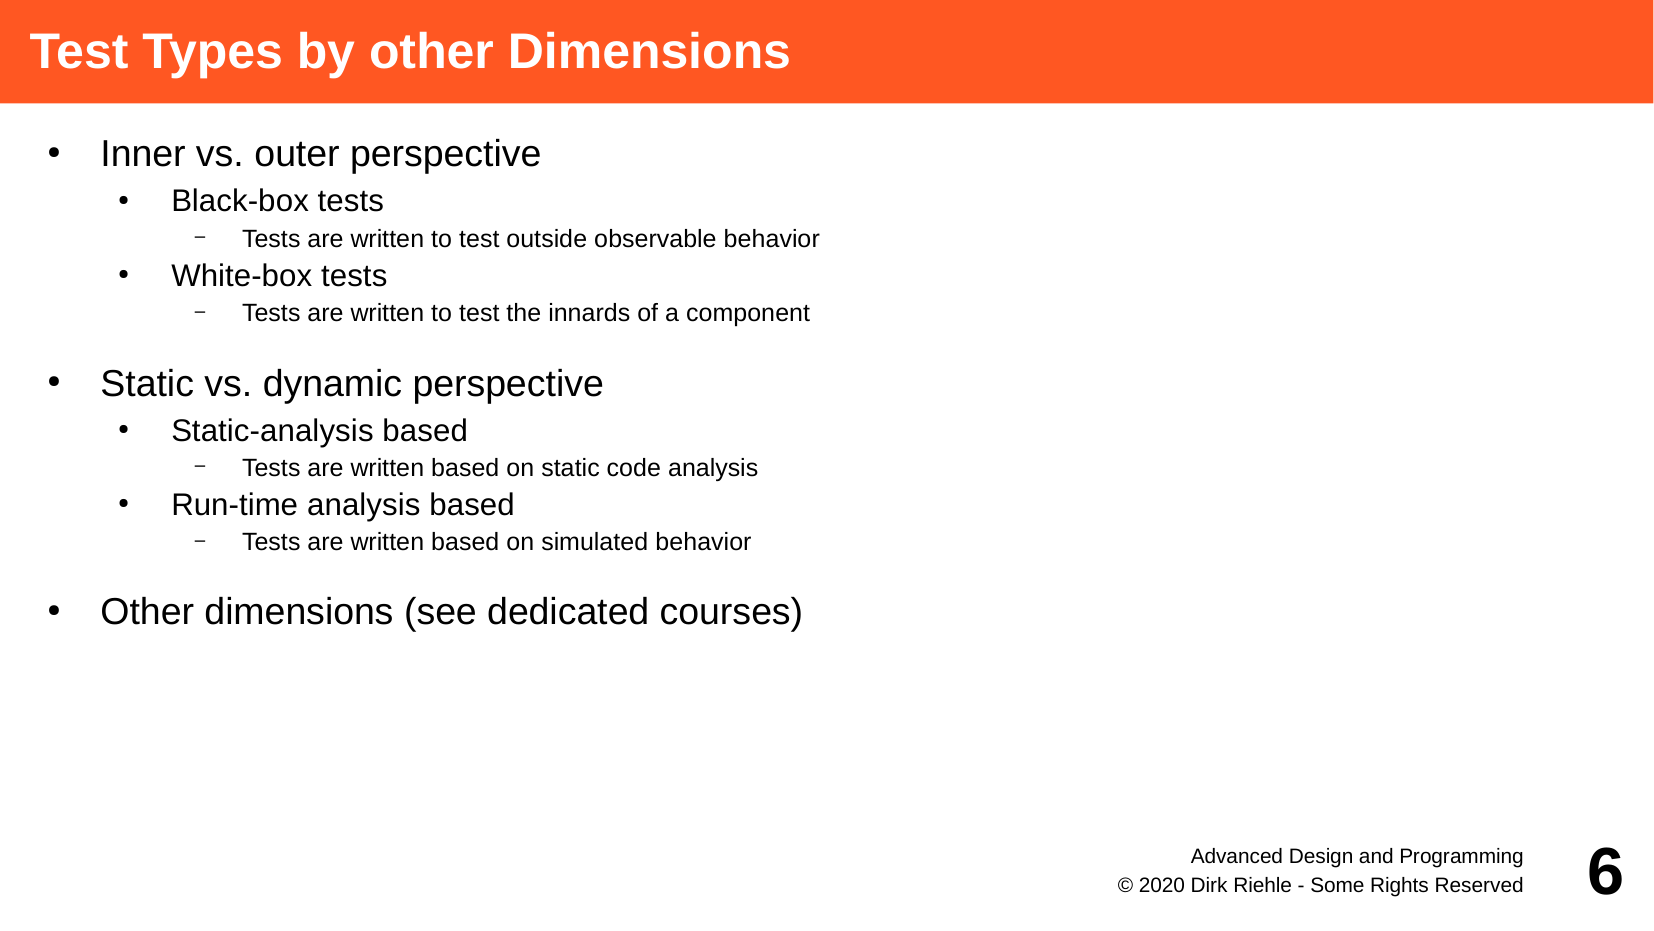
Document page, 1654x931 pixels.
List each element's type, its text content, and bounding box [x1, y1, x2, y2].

list Inner vs. outer perspective Black-box tests Tests are written to test outside observable behavior White-box tests Tests are written to test the innards of a component Static vs. dynamic perspective Static-analysis based Tests are written based on static code analysis Run-time analysis based Tests are written based on simulated behavior Other dimensions (see dedicated courses) [29, 132, 1625, 813]
title Test Types by other Dimensions [0, 0, 1654, 104]
